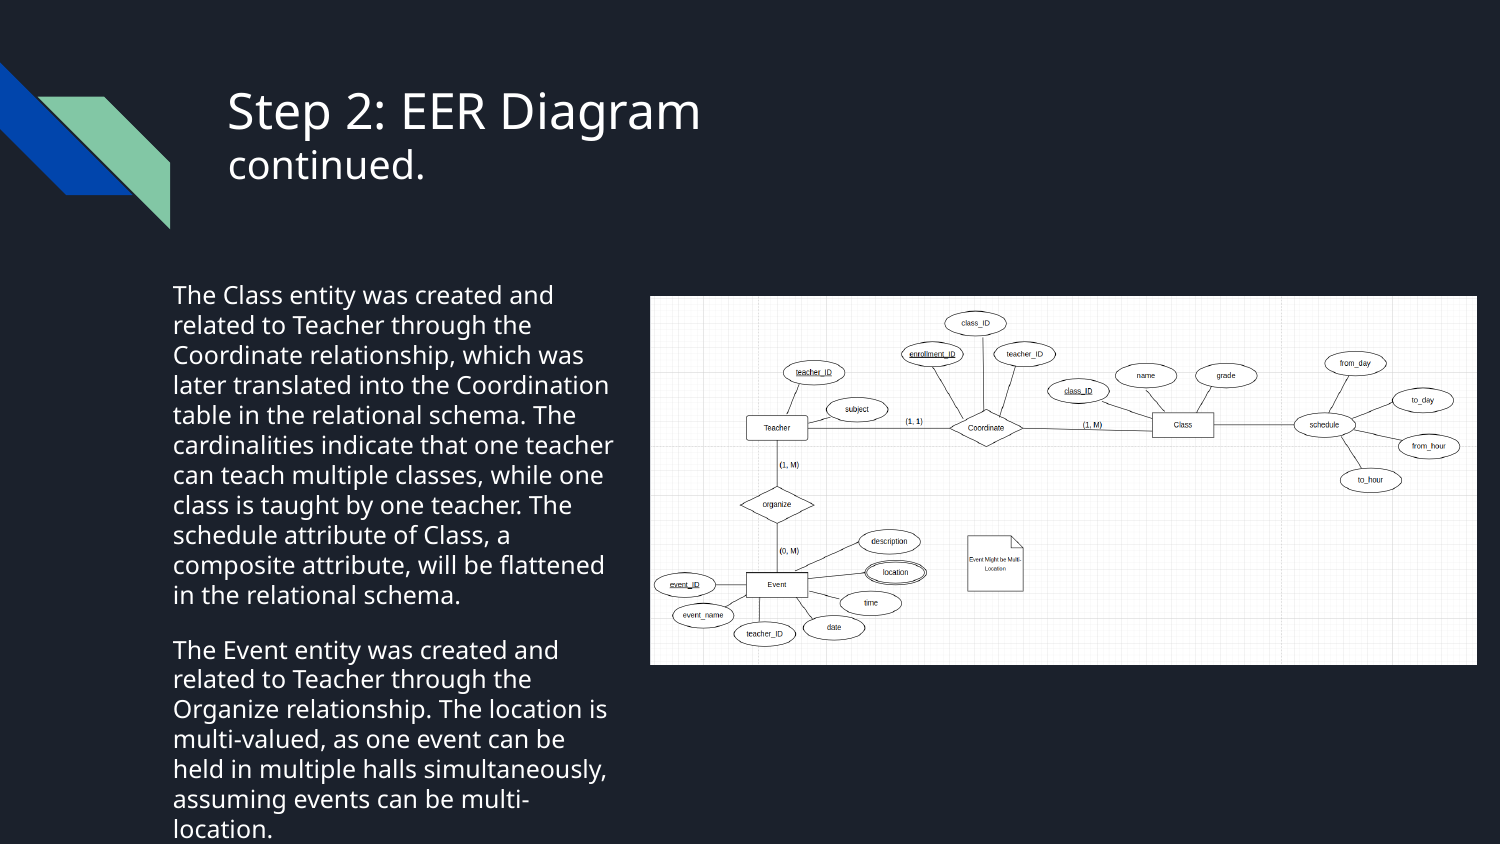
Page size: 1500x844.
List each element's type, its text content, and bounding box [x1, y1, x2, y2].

list The Class entity was created and related to Teacher through the Coordinate relationship, which was later translated into the Coordination table in the relational schema. The cardinalities indicate that one teacher can teach multiple classes, while one class is taught by one teacher. The schedule attribute of Class, a composite attribute, will be flattened in the relational schema. The Event entity was created and related to Teacher through the Organize relationship. The location is multi-valued, as one event can be held in multiple halls simultaneously, assuming events can be multi-location. [157, 264, 635, 743]
picture [650, 296, 1477, 665]
title Step 2: EER Diagram continued. [212, 64, 1368, 215]
